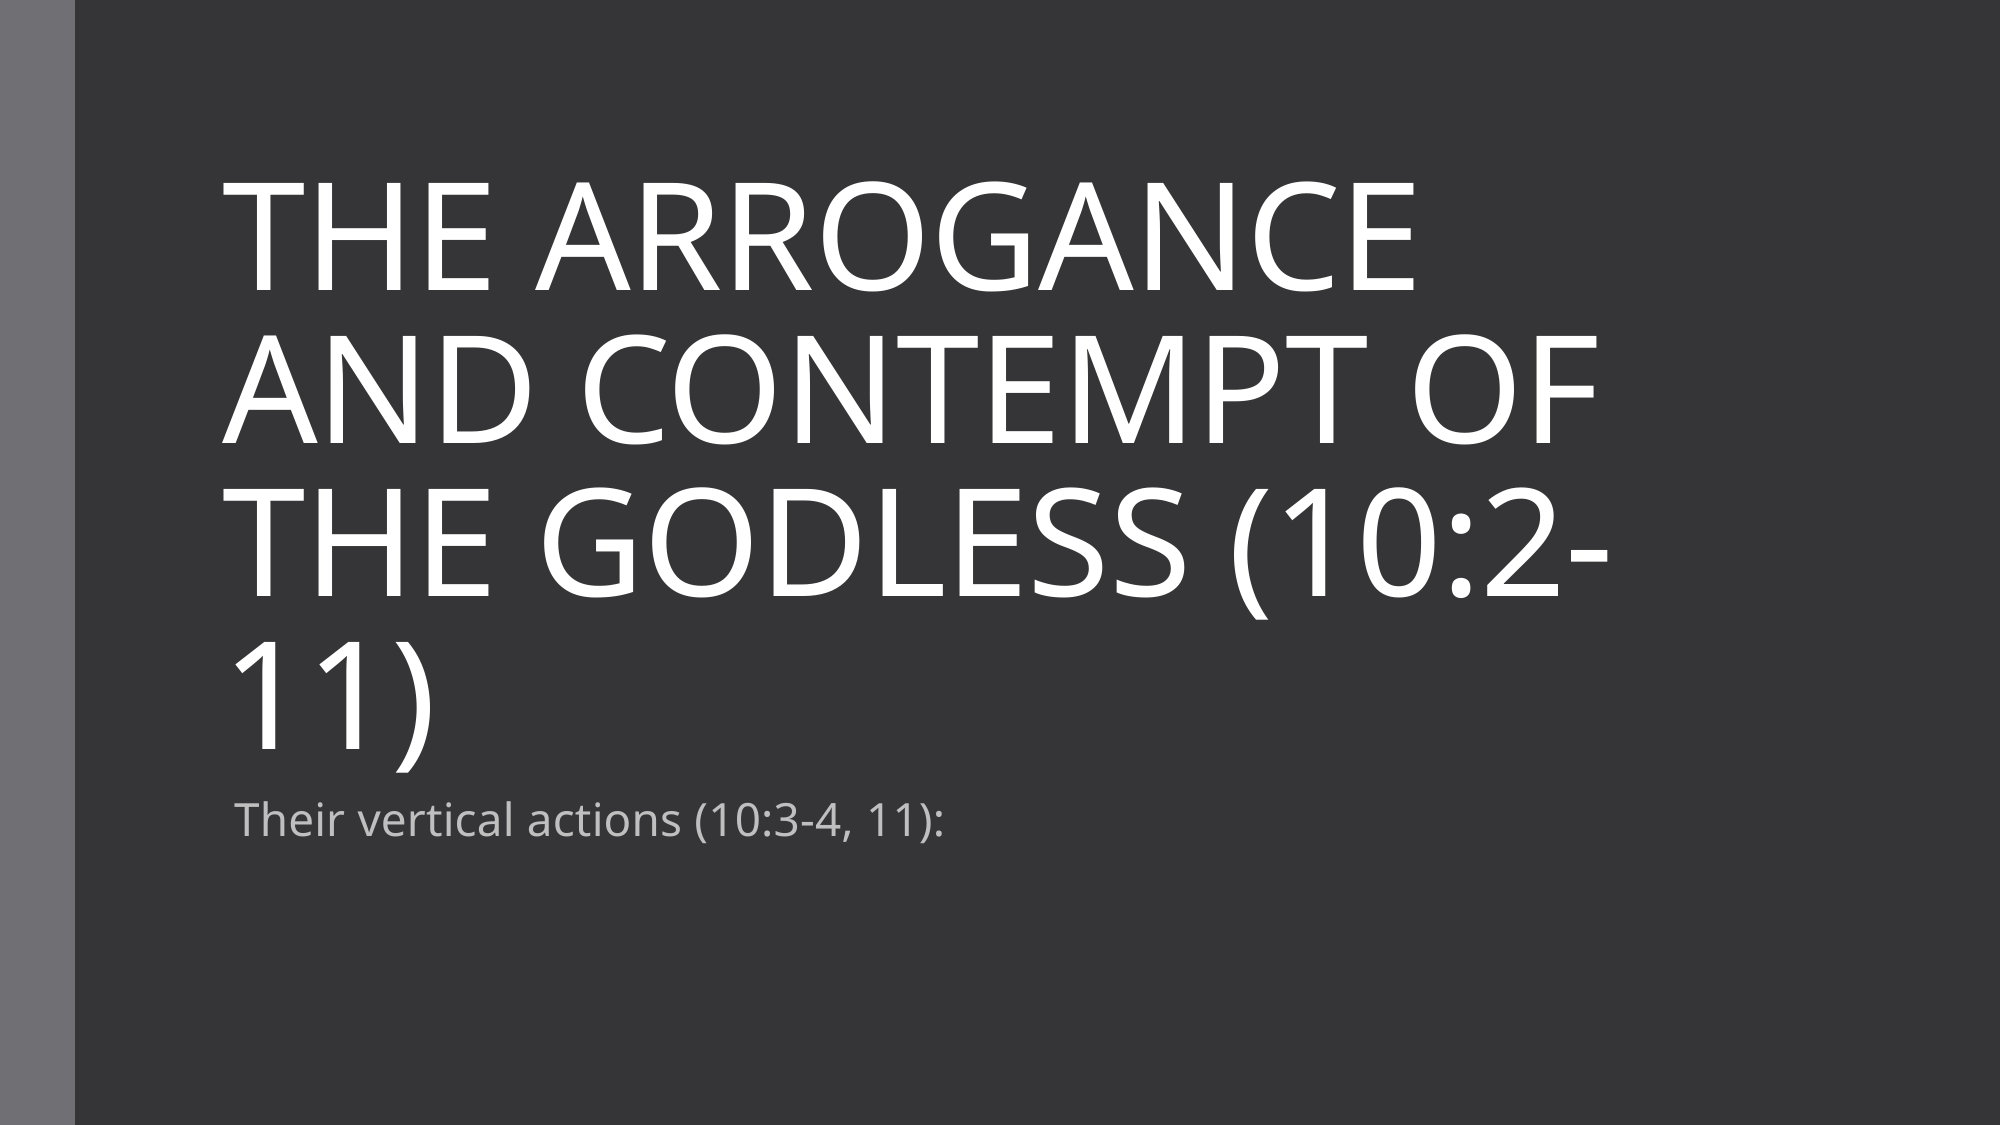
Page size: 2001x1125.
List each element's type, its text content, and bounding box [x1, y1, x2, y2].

title THE ARROGANCE AND CONTEMPT OF THE GODLESS (10:2-11) [206, 124, 1752, 787]
subtitle Their vertical actions (10:3-4, 11): [206, 787, 1752, 1066]
